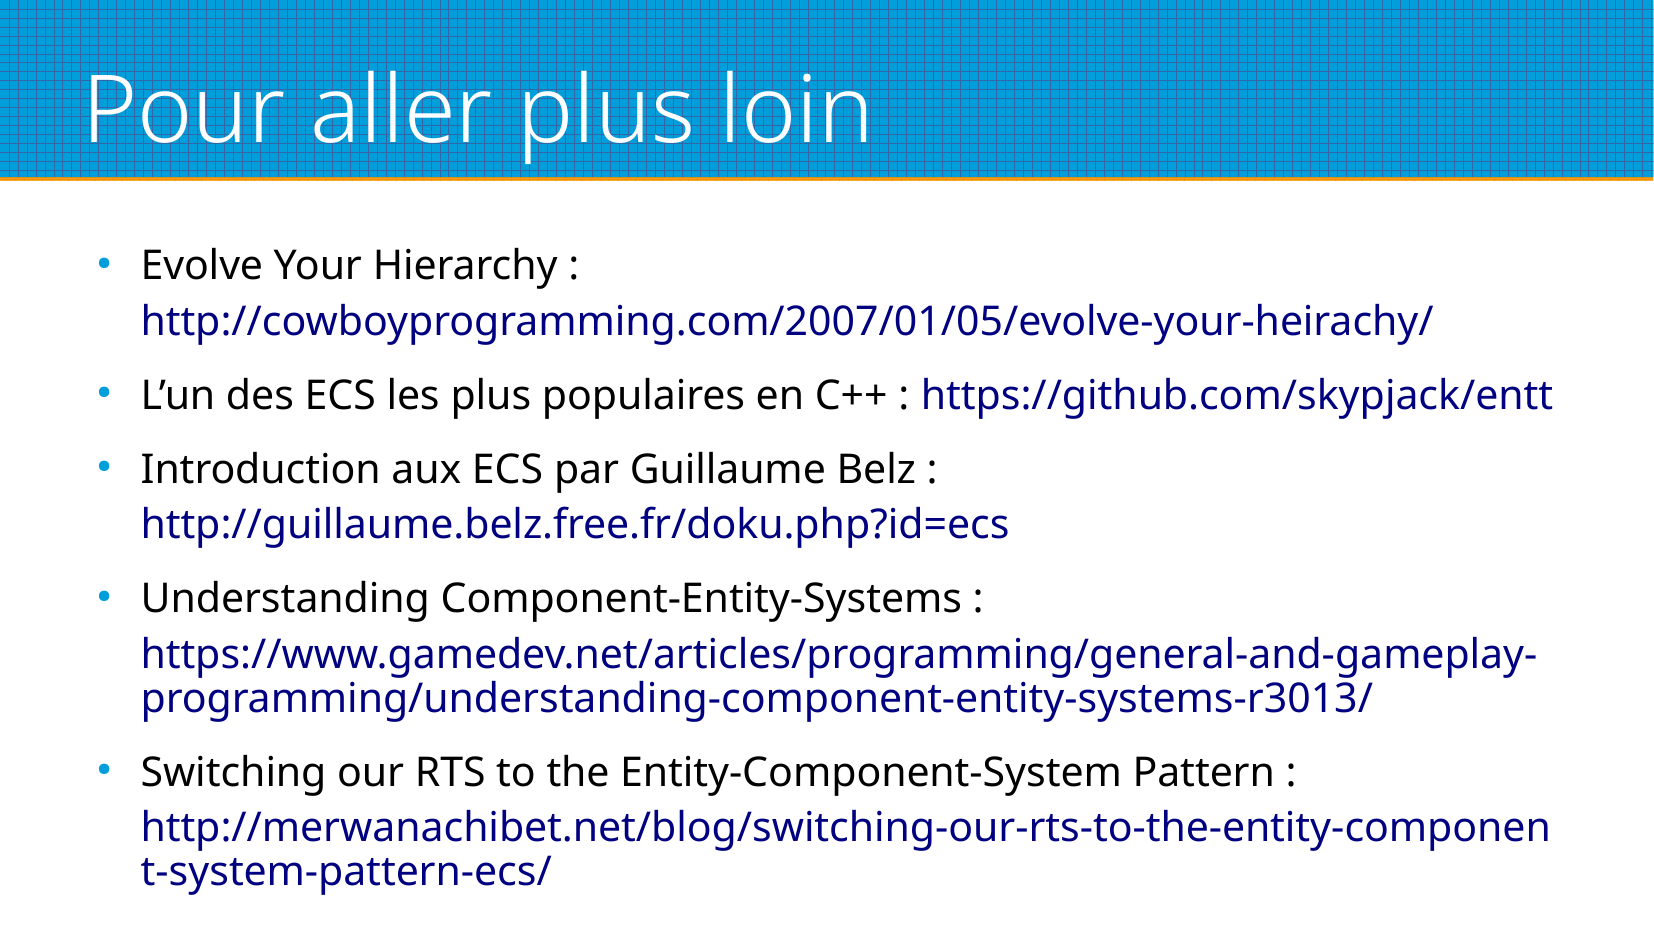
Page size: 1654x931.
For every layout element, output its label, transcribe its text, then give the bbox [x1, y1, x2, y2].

title Pour aller plus loin [82, 14, 1571, 171]
list Evolve Your Hierarchy : http://cowboyprogramming.com/2007/01/05/evolve-your-heirachy/ L’un des ECS les plus populaires en C++ : https://github.com/skypjack/entt Introduction aux ECS par Guillaume Belz : http://guillaume.belz.free.fr/doku.php?id=ecs Understanding Component-Entity-Systems : https://www.gamedev.net/articles/programming/general-and-gameplay-programming/understanding-component-entity-systems-r3013/ Switching our RTS to the Entity-Component-System Pattern : http://merwanachibet.net/blog/switching-our-rts-to-the-entity-component-system-pattern-ecs/ [82, 236, 1563, 811]
